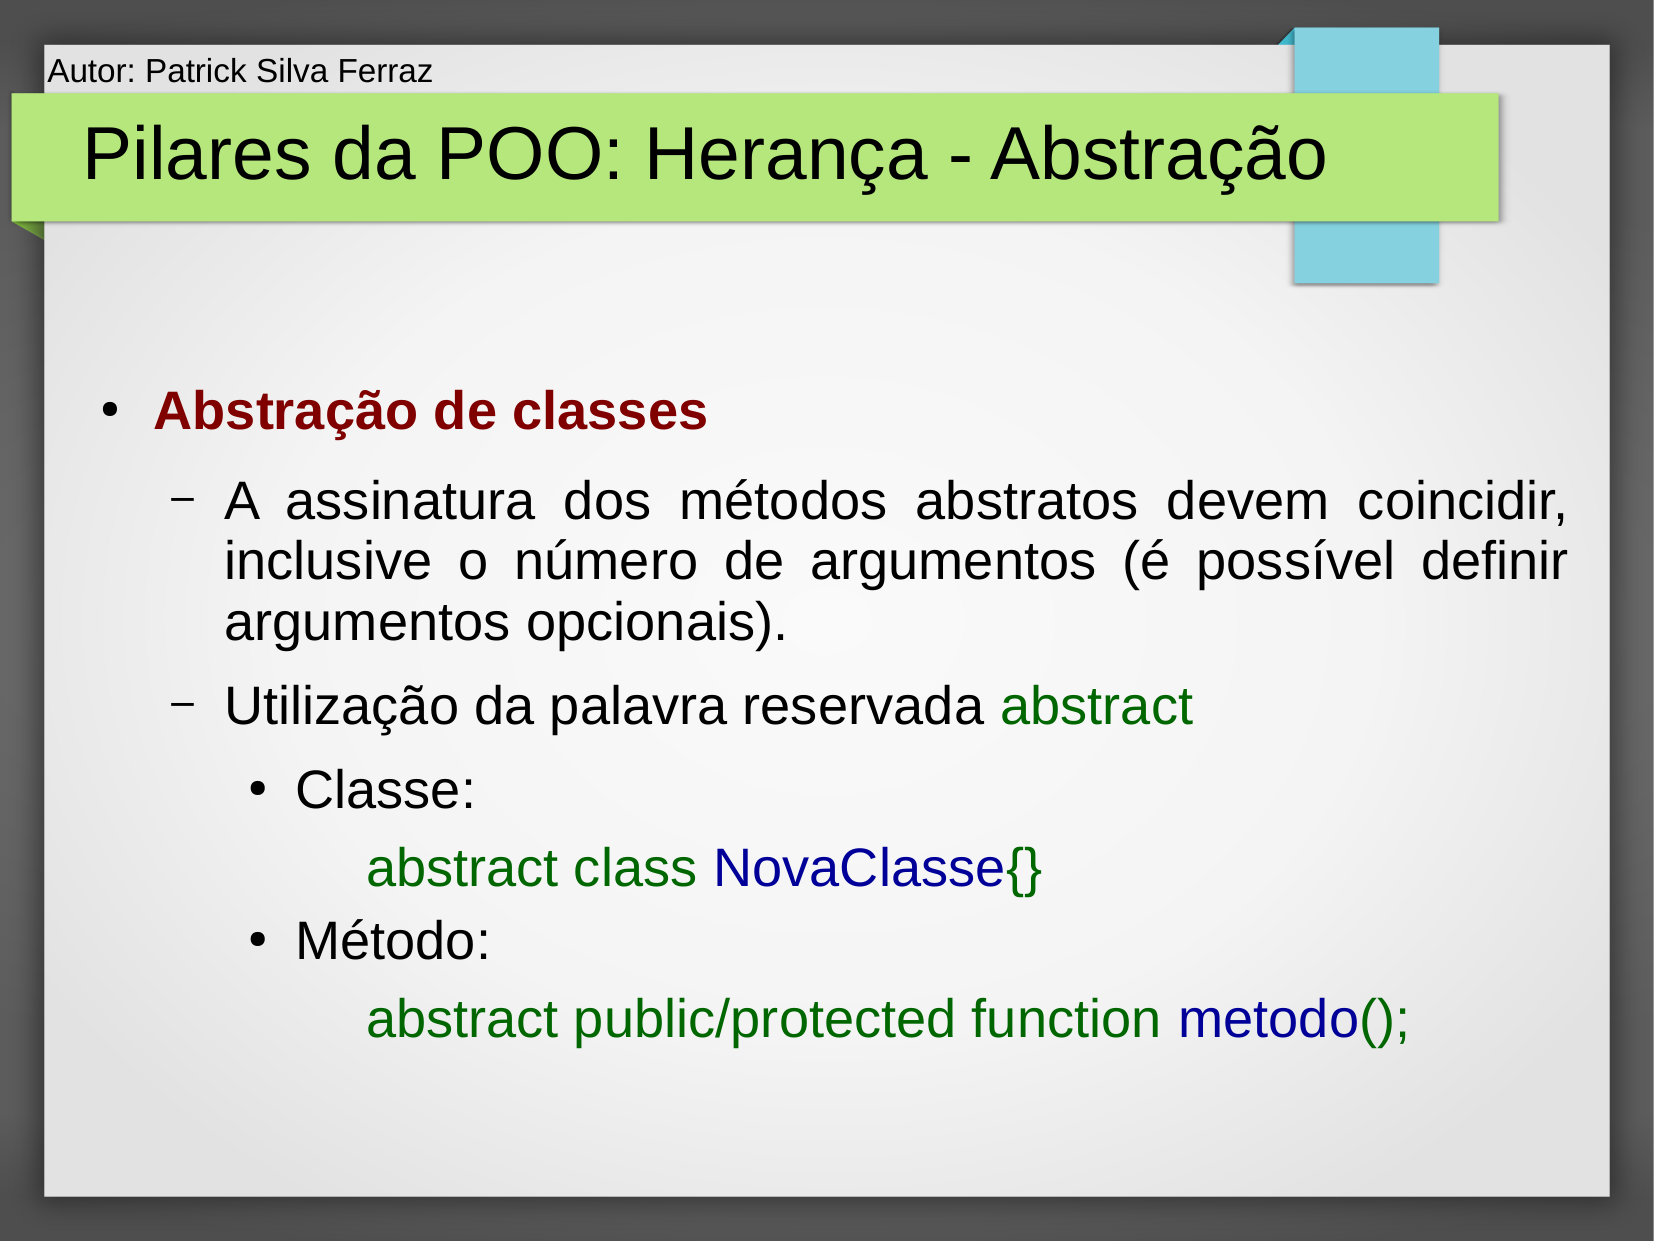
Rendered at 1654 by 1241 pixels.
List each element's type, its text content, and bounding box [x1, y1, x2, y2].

title Pilares da POO: Herança - Abstração [82, 69, 1406, 238]
text_box Autor: Patrick Silva Ferraz [47, 47, 876, 95]
list Abstração de classes A assinatura dos métodos abstratos devem coincidir, inclusive o número de argumentos (é possível definir argumentos opcionais). Utilização da palavra reservada abstract Classe: abstract class NovaClasse{} Método: abstract public/protected function metodo(); [82, 295, 1571, 1134]
picture [0, 0, 1654, 1241]
